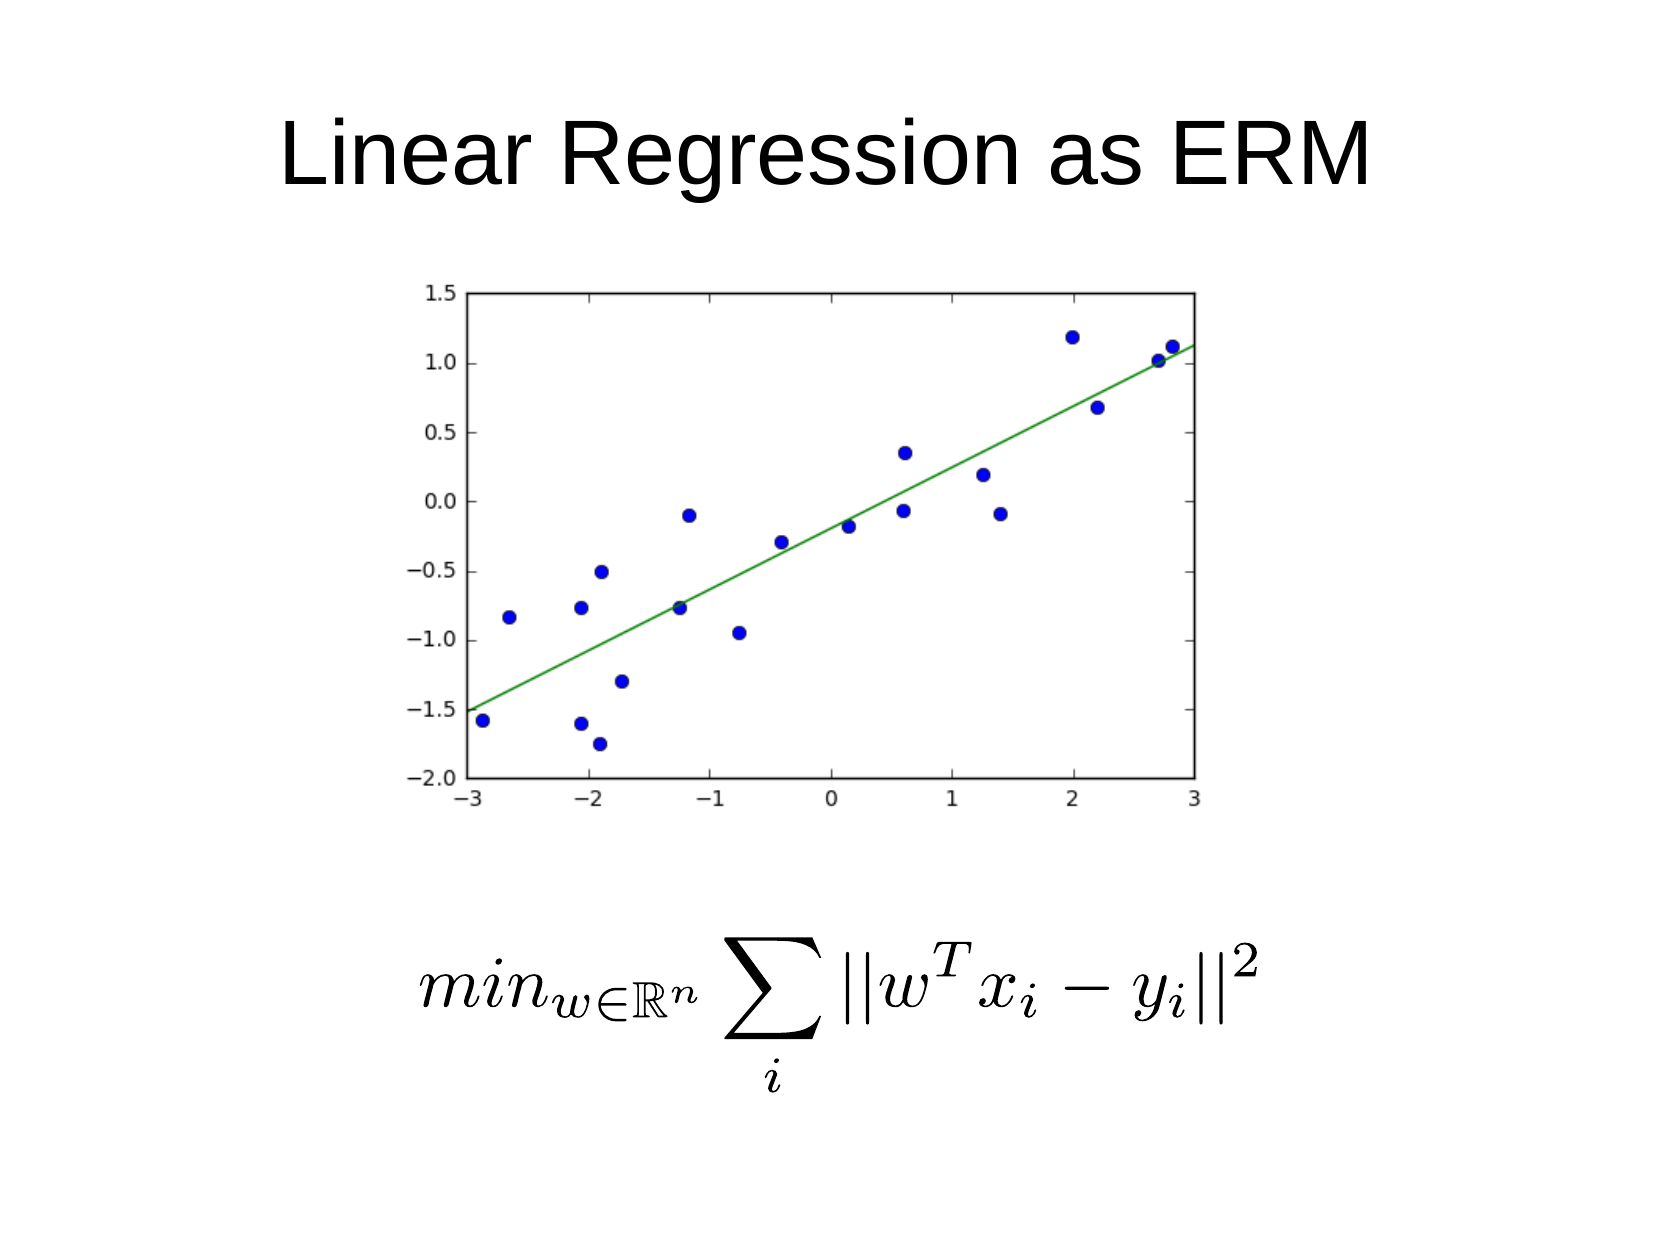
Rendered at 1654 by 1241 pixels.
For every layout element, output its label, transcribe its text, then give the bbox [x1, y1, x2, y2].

text_box [417, 930, 1261, 1093]
title Linear Regression as ERM [82, 49, 1571, 257]
picture [390, 268, 1216, 826]
